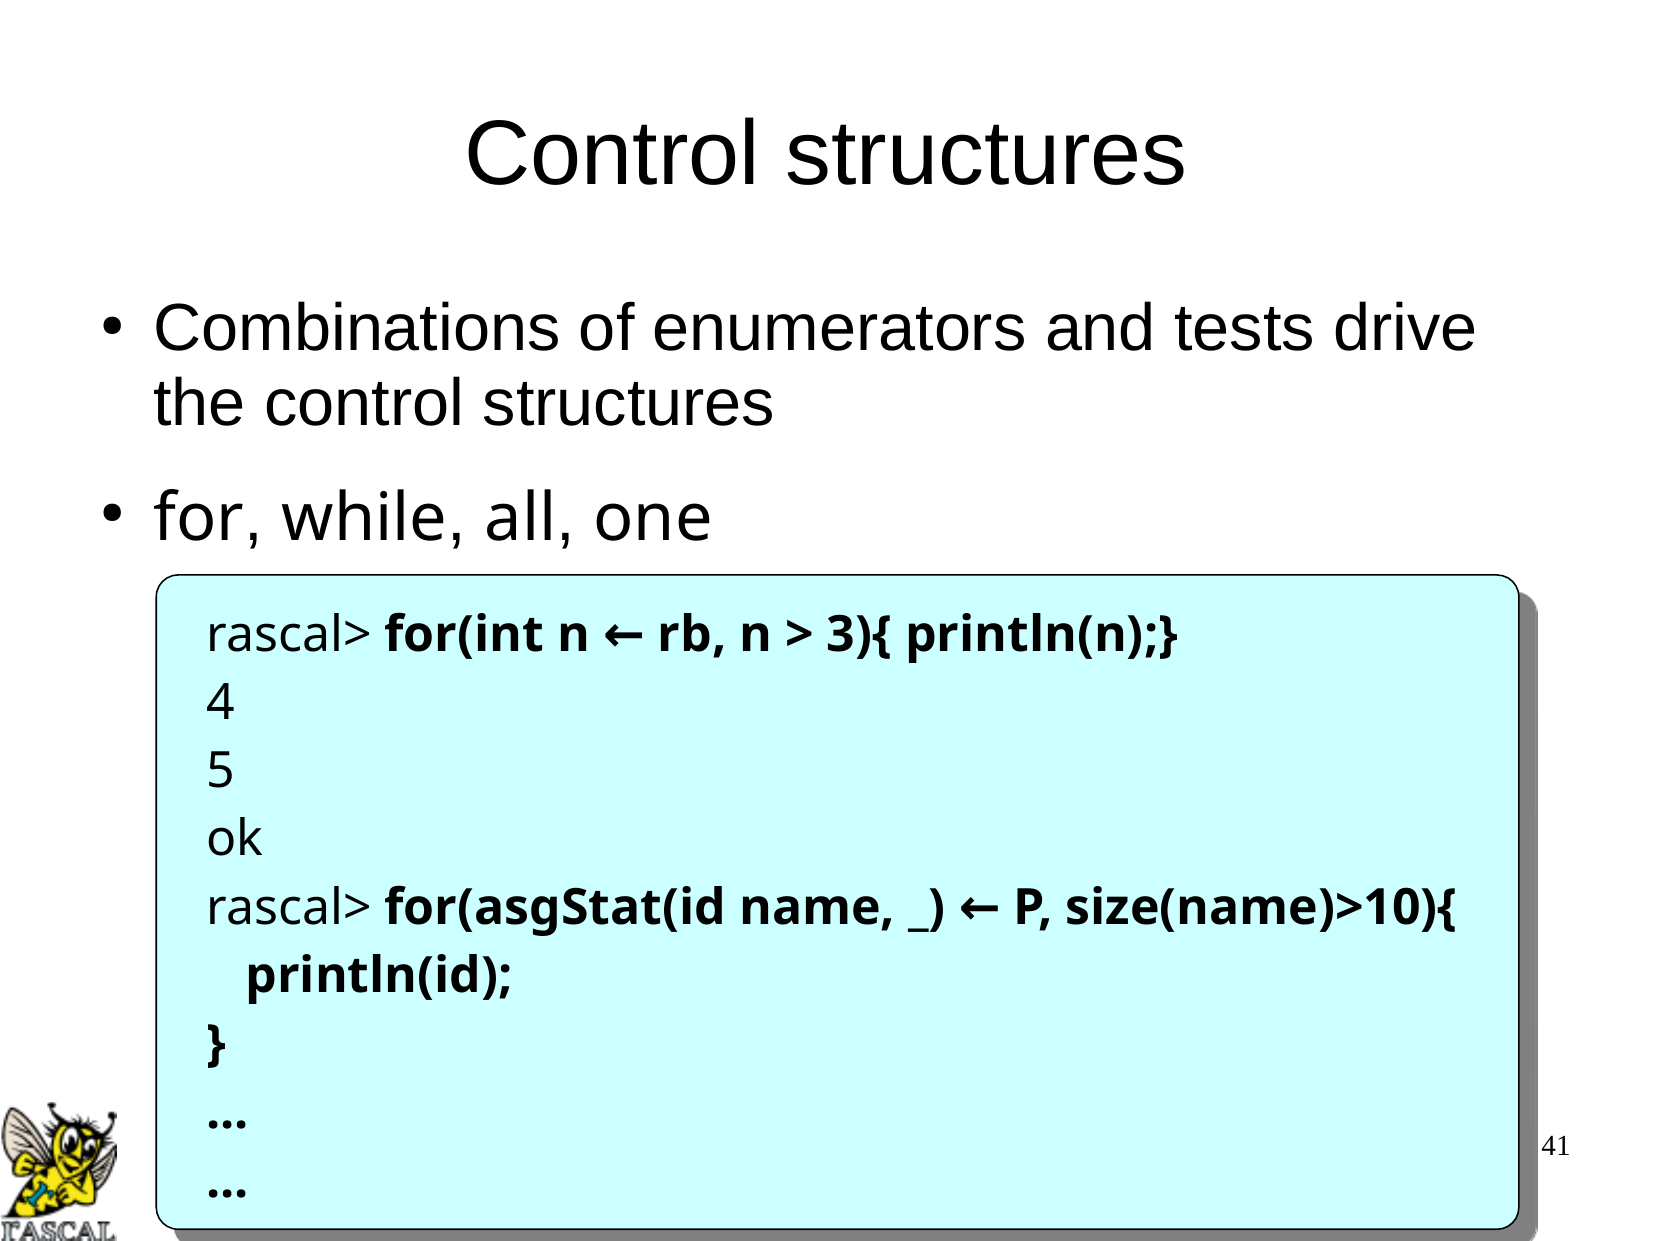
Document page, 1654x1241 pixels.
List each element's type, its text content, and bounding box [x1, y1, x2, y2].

list Combinations of enumerators and tests drive the control structures for, while, all, one [82, 290, 1571, 1109]
text_box [156, 574, 1519, 1230]
title Control structures [82, 49, 1571, 257]
picture [0, 1102, 117, 1241]
text_box rascal> for(int n ← rb, n > 3){ println(n);} 4 5 ok rascal> for(asgStat(id name, _) ← P, size(name)>10){ println(id); } ... ... [191, 590, 1516, 1241]
